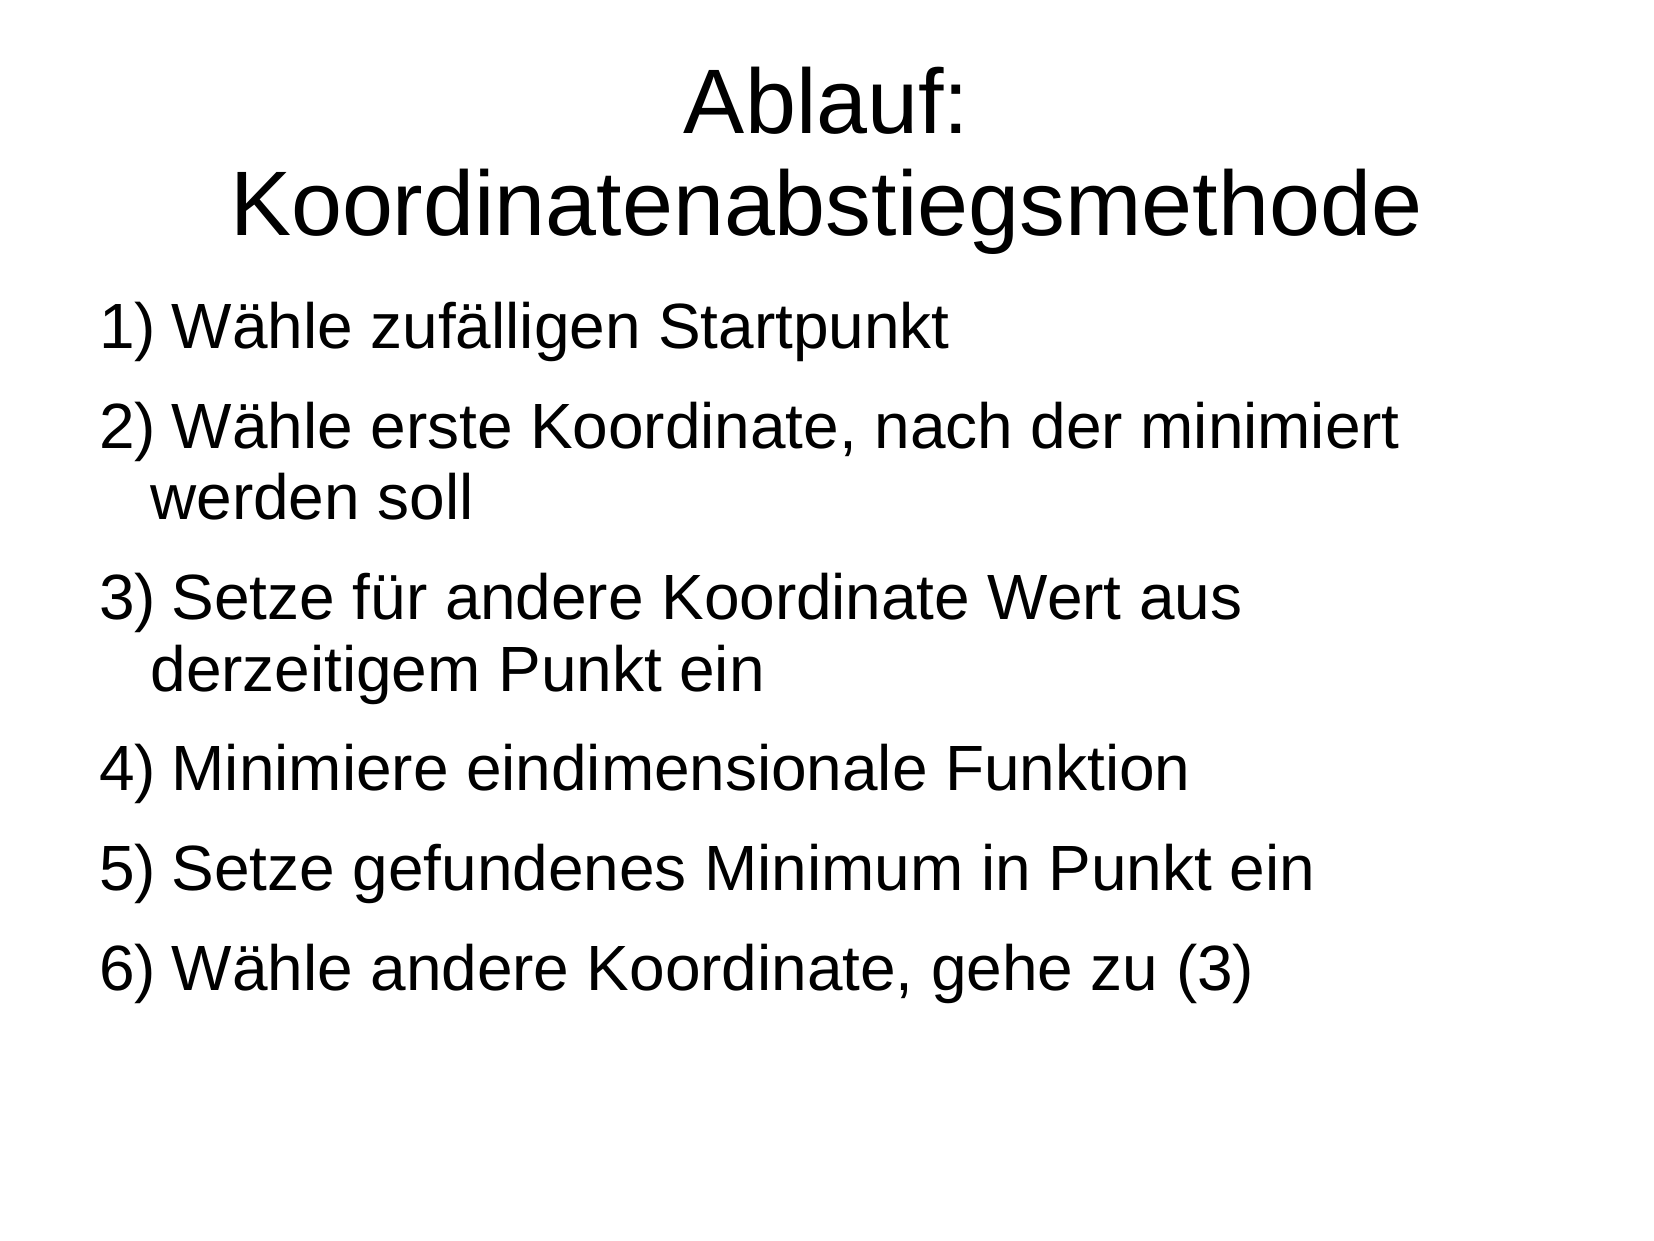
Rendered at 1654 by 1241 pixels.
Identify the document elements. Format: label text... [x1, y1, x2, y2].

list Wähle zufälligen Startpunkt Wähle erste Koordinate, nach der minimiert werden soll Setze für andere Koordinate Wert aus derzeitigem Punkt ein Minimiere eindimensionale Funktion Setze gefundenes Minimum in Punkt ein Wähle andere Koordinate, gehe zu (3) [82, 290, 1571, 1010]
title Ablauf: Koordinatenabstiegsmethode [82, 49, 1571, 257]
